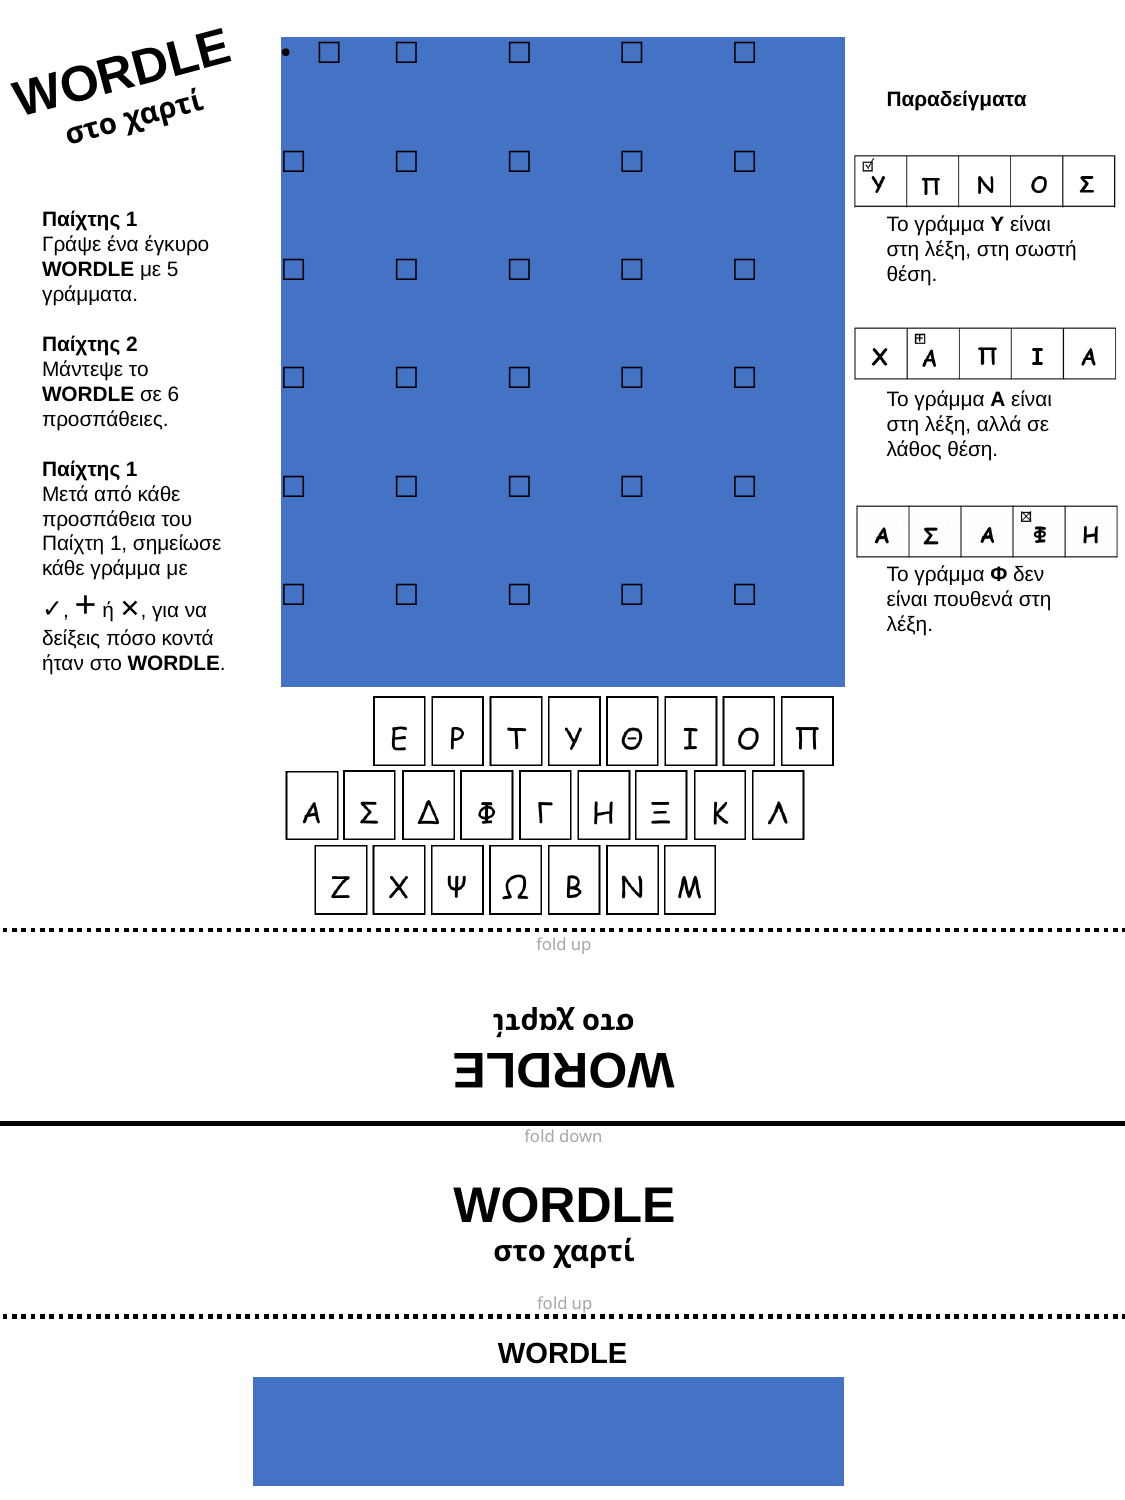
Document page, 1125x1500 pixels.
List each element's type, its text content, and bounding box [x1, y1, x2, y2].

table_cell ☐ [281, 471, 393, 579]
text_box Παραδείγματα WEARY Το γράμμα Υ είναι στη λέξη, στη σωστή θέση. PILLS Το γράμμα Α είναι στη λέξη, αλλά σε λάθος θέση. VAGUE Το γράμμα Φ δεν είναι πουθενά στη λέξη. [872, 211, 1099, 325]
table_header ☐ [619, 37, 732, 146]
table_cell ☐ [281, 146, 393, 254]
text_box WORDLE στο χαρτί [282, 942, 845, 1111]
text_box Παραδείγματα WEARY Το γράμμα Υ είναι στη λέξη, στη σωστή θέση. PILLS Το γράμμα Α είναι στη λέξη, αλλά σε λάθος θέση. VAGUE Το γράμμα Φ δεν είναι πουθενά στη λέξη. [872, 384, 1099, 502]
table_cell ☐ [506, 254, 619, 362]
text_box fold down [49, 1118, 1078, 1155]
table_header [372, 1378, 490, 1486]
text_box WORDLE στο χαρτί [0, 0, 276, 203]
table_header ☐ [393, 37, 506, 146]
table_cell ☐ [281, 579, 393, 687]
table_header [608, 1378, 726, 1486]
table_cell ☐ [619, 362, 732, 471]
table_cell ☐ [393, 579, 506, 687]
table_cell ☐ [619, 146, 732, 254]
table_header ☐ [281, 37, 393, 146]
text_box fold up [50, 1285, 1080, 1321]
table_header [253, 1378, 372, 1486]
picture [283, 697, 837, 922]
table_cell ☐ [506, 579, 619, 687]
text_box WORDLE στο χαρτί [282, 1135, 846, 1305]
table_cell ☐ [393, 146, 506, 254]
table_cell ☐ [281, 362, 393, 471]
table_cell ☐ [732, 254, 845, 362]
table_header ☐ [506, 37, 619, 146]
table_cell ☐ [506, 471, 619, 579]
table_cell ☐ [732, 362, 845, 471]
table_cell ☐ [393, 362, 506, 471]
table_cell ☐ [506, 362, 619, 471]
text_box fold up [49, 926, 1079, 962]
text_box WORDLE [48, 1326, 1077, 1378]
picture [852, 325, 1119, 384]
table_cell ☐ [732, 471, 845, 579]
table_cell ☐ [732, 146, 845, 254]
text_box Παραδείγματα WEARY Το γράμμα Υ είναι στη λέξη, στη σωστή θέση. PILLS Το γράμμα Α είναι στη λέξη, αλλά σε λάθος θέση. VAGUE Το γράμμα Φ δεν είναι πουθενά στη λέξη. [872, 36, 1099, 152]
table_cell ☐ [281, 254, 393, 362]
table_header [726, 1378, 844, 1486]
text_box Παίχτης 1 Γράψε ένα έγκυρο WORDLE με 5 γράμματα. Παίχτης 2 Μάντεψε το WORDLE σε 6 προσπάθειες. Παίχτης 1 Μετά από κάθε προσπάθεια του Παίχτη 1, σημείωσε κάθε γράμμα με ✓, + ή ✕, για να δείξεις πόσο κοντά ήταν στο WORDLE. [27, 198, 254, 638]
text_box Παραδείγματα WEARY Το γράμμα Υ είναι στη λέξη, στη σωστή θέση. PILLS Το γράμμα Α είναι στη λέξη, αλλά σε λάθος θέση. VAGUE Το γράμμα Φ δεν είναι πουθενά στη λέξη. [872, 562, 1099, 686]
table_cell ☐ [732, 579, 845, 687]
table_cell ☐ [506, 146, 619, 254]
table_cell ☐ [619, 471, 732, 579]
picture [855, 503, 1121, 562]
table_cell ☐ [619, 254, 732, 362]
table_header ☐ [732, 37, 845, 146]
table_cell ☐ [619, 579, 732, 687]
table_cell ☐ [393, 471, 506, 579]
picture [851, 152, 1117, 211]
table_header [490, 1378, 608, 1486]
table_cell ☐ [393, 254, 506, 362]
